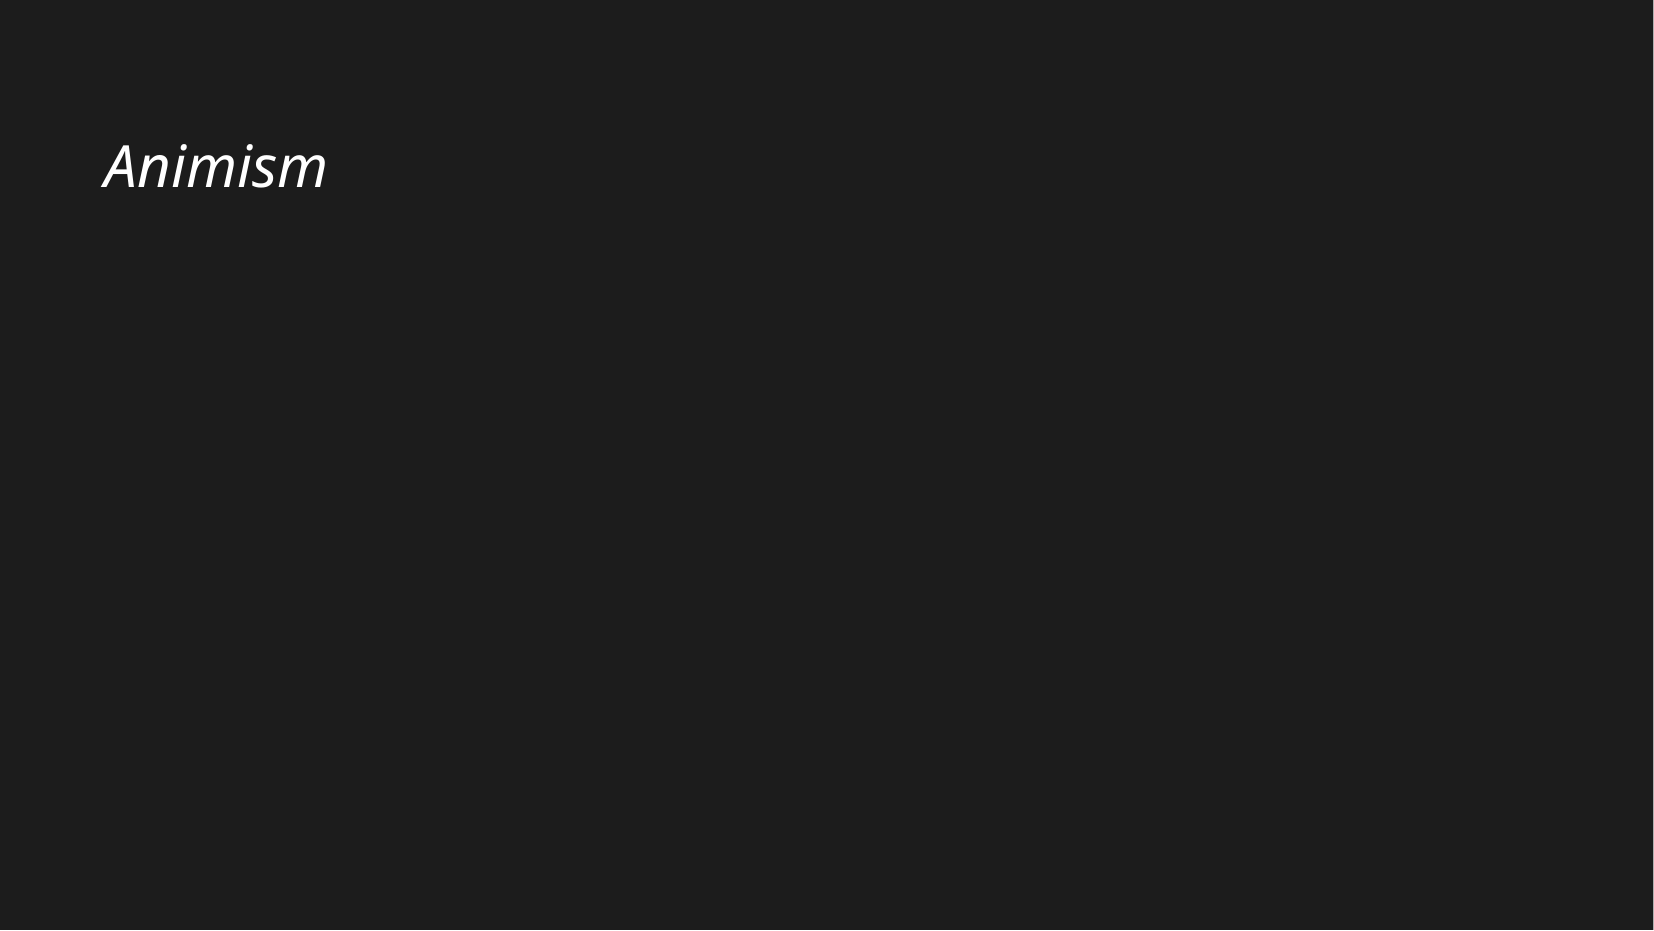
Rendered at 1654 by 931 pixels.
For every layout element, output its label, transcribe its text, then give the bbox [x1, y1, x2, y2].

text_box Animism [104, 125, 1546, 581]
